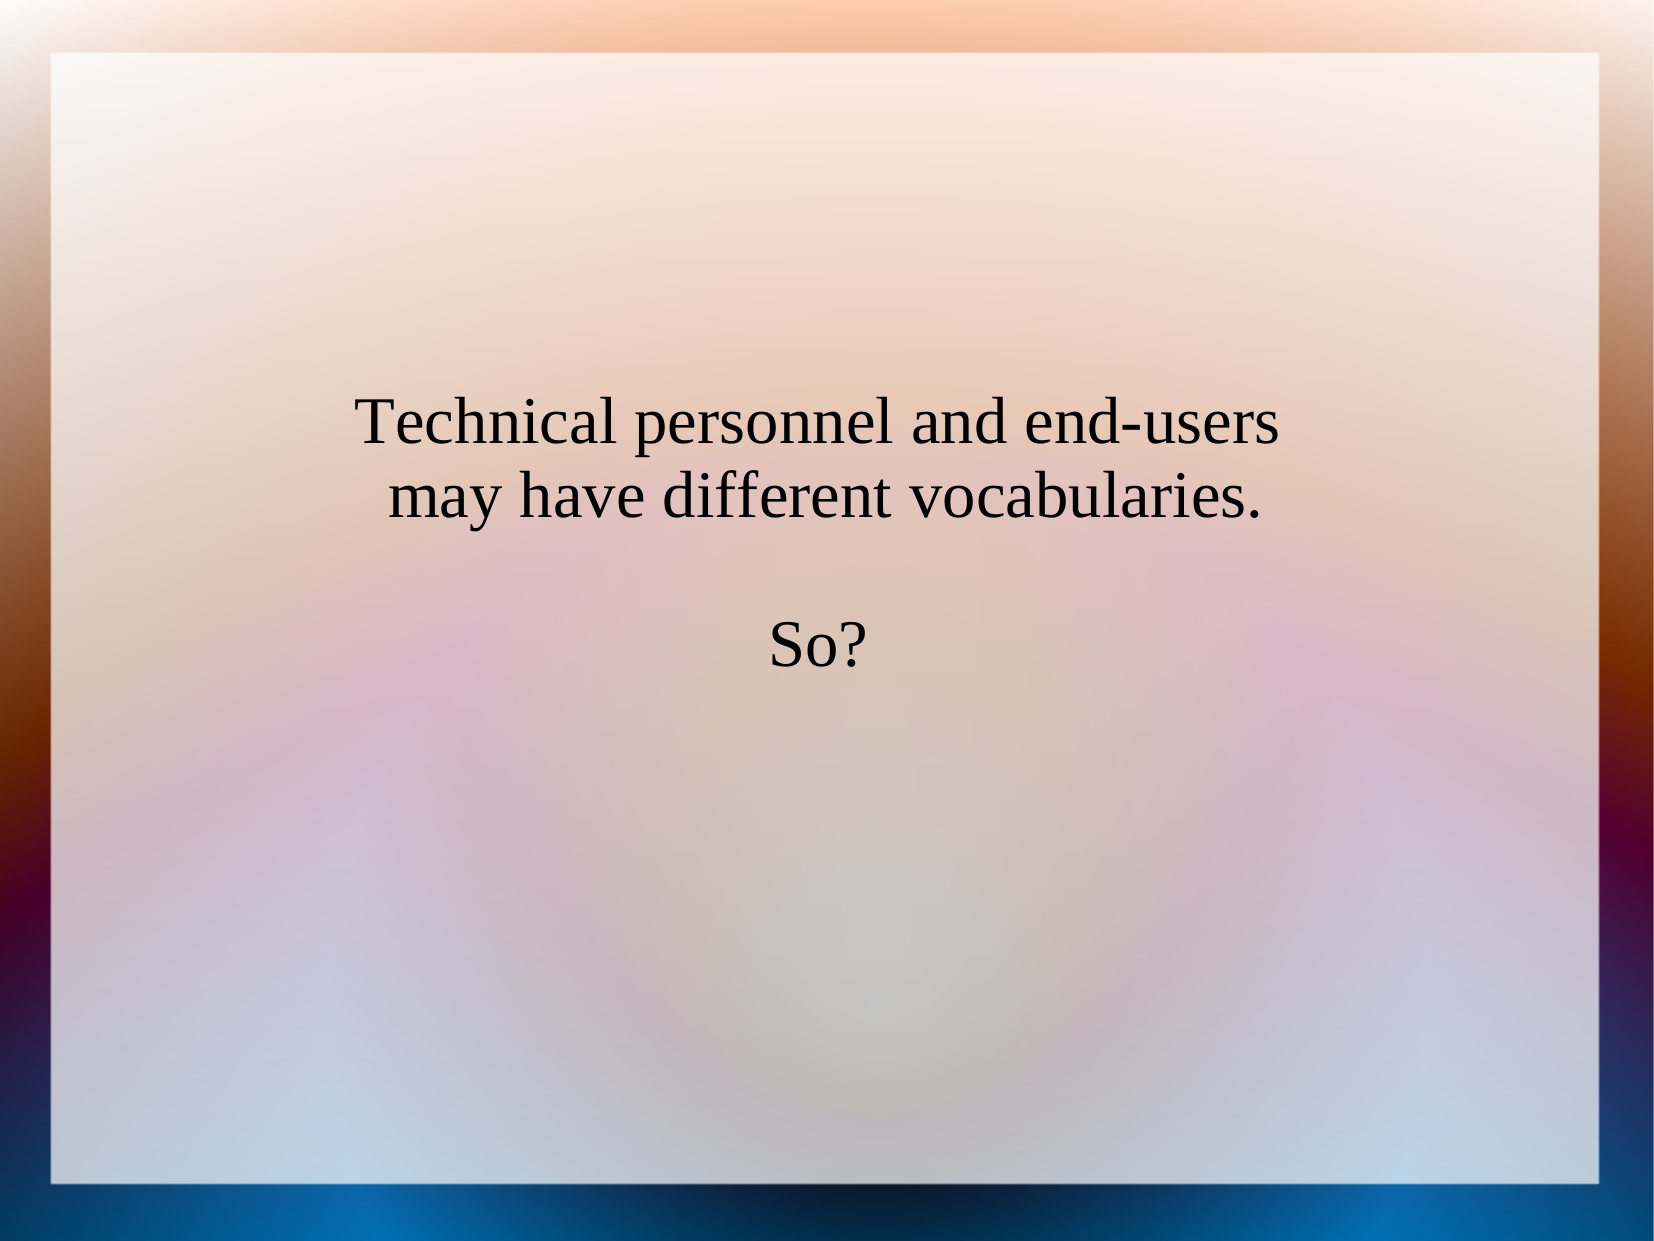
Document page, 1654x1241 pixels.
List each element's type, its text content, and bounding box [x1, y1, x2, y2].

picture [0, 0, 1654, 1241]
subtitle Technical personnel and end-users may have different vocabularies. So? [82, 55, 1571, 1010]
